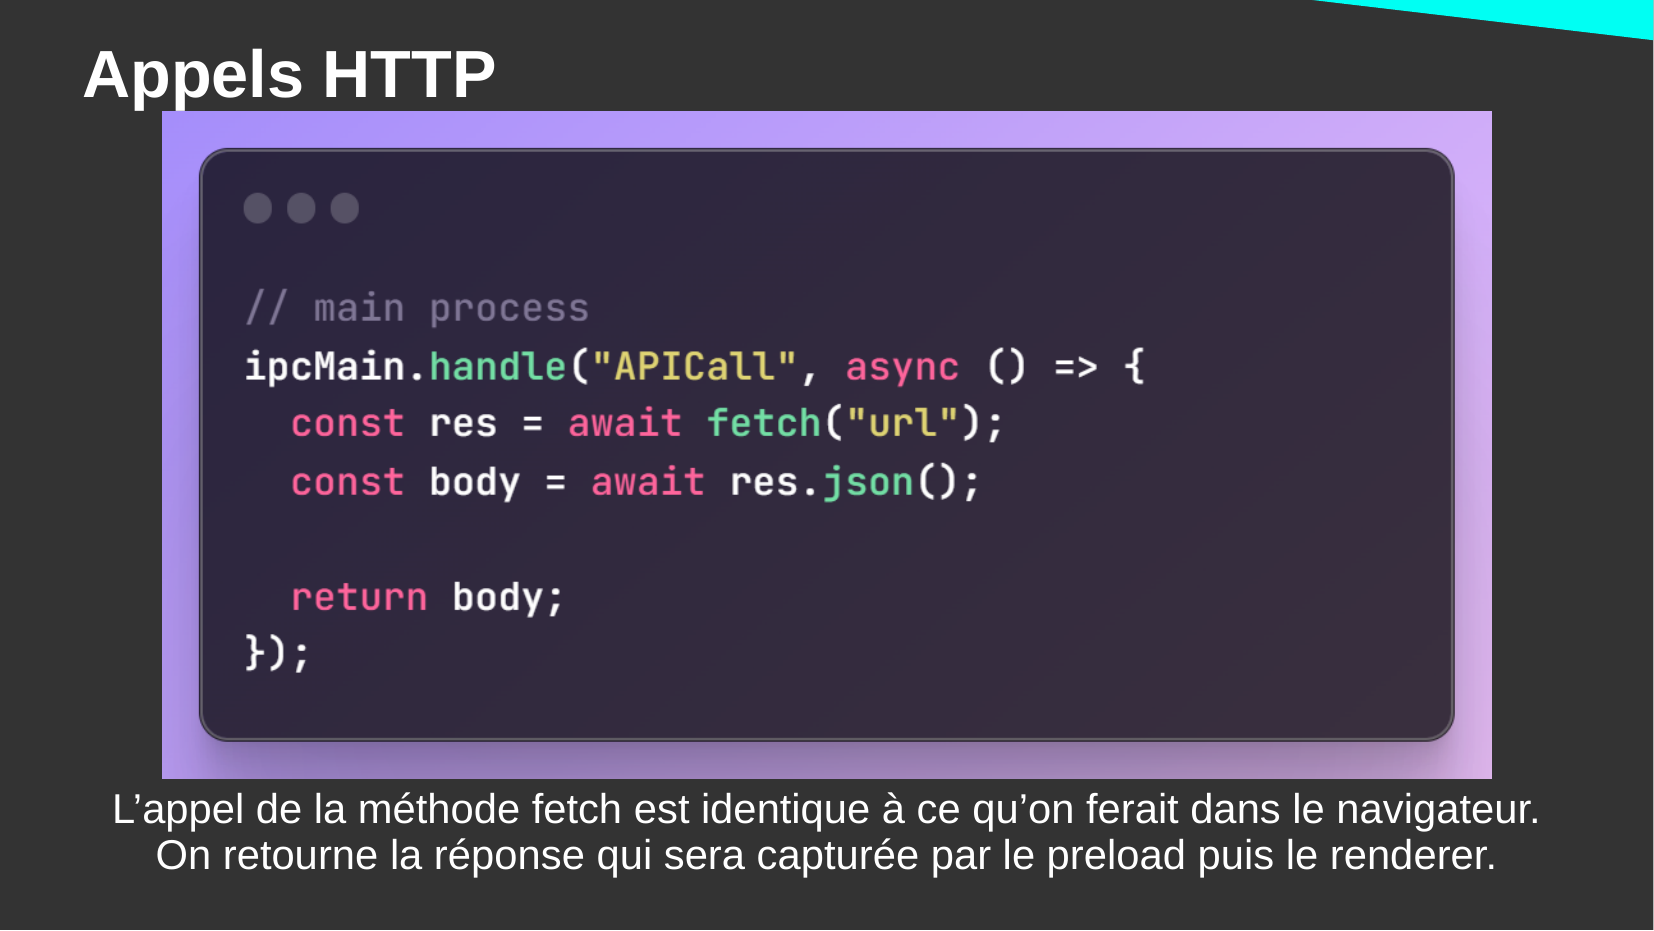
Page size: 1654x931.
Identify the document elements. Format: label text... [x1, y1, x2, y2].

picture [162, 111, 1492, 779]
list L’appel de la méthode fetch est identique à ce qu’on ferait dans le navigateur. On retourne la réponse qui sera capturée par le preload puis le renderer. [88, 785, 1565, 904]
title Appels HTTP [82, 37, 1571, 112]
text_box [1312, 0, 1654, 41]
